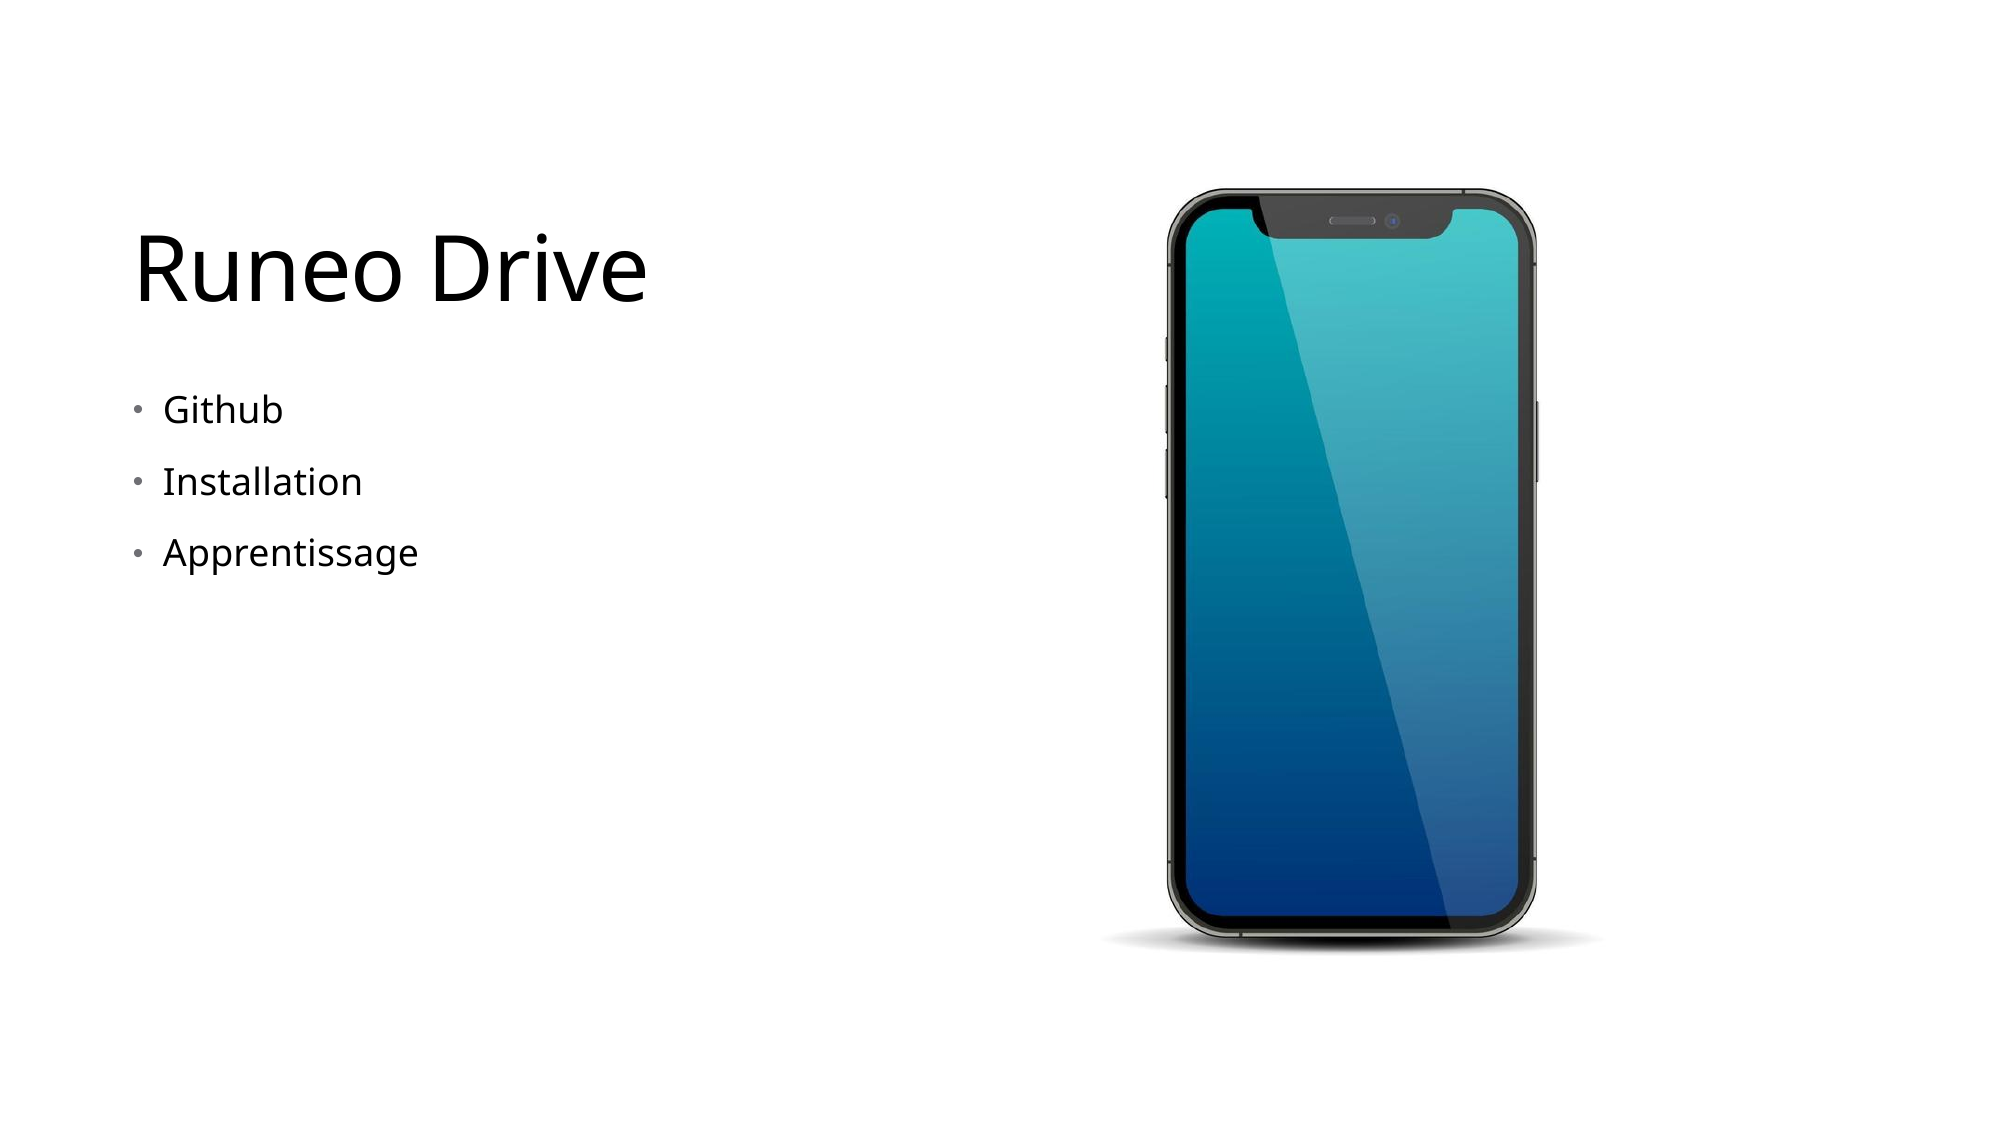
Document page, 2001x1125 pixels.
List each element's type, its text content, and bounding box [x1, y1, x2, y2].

title Runeo Drive [117, 111, 862, 329]
list Github Installation Apprentissage [117, 381, 862, 1014]
picture [1048, 108, 1655, 1017]
